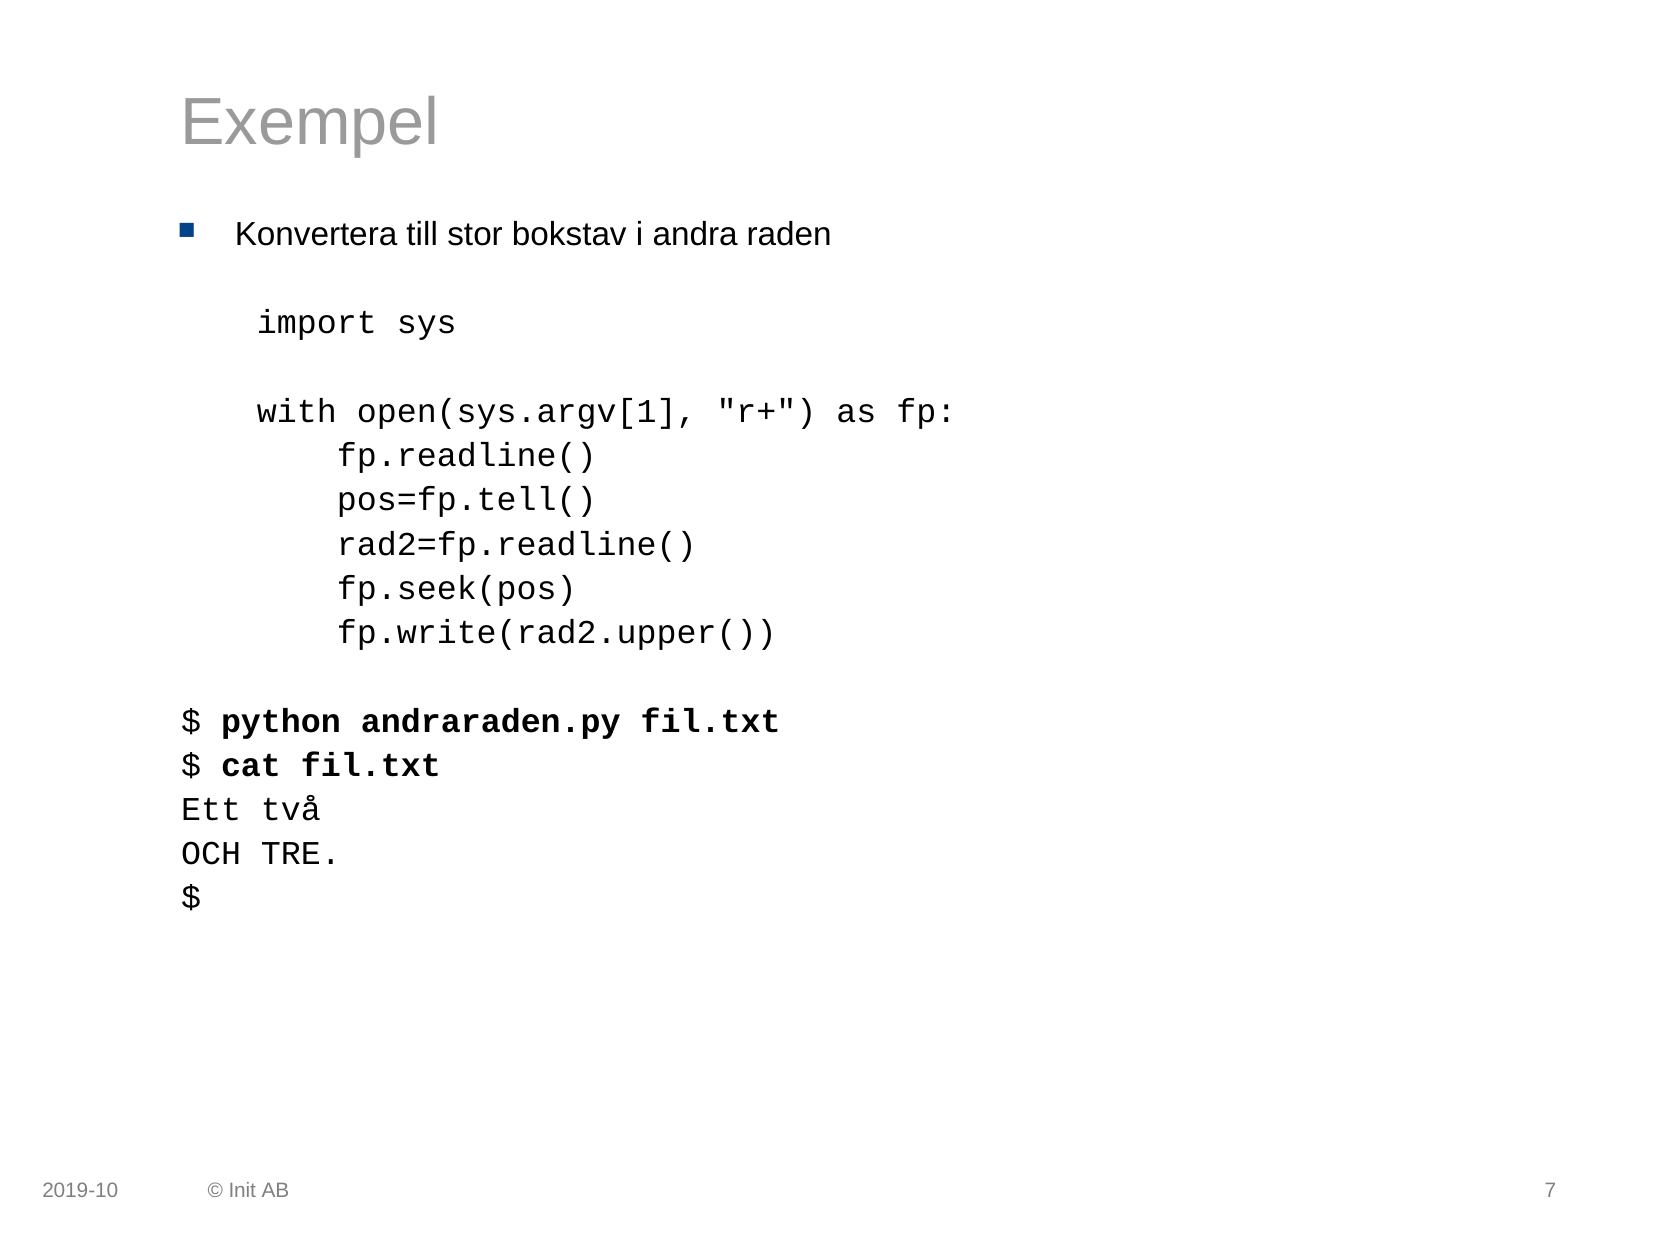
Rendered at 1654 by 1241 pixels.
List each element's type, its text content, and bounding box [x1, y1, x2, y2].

text_box <nummer> [1488, 1143, 1571, 1210]
text_box Konvertera till stor bokstav i andra raden import sys with open(sys.argv[1], "r+") as fp: fp.readline() pos=fp.tell() rad2=fp.readline() fp.seek(pos) fp.write(rad2.upper()) $ python andraraden.py fil.txt $ cat fil.txt Ett två OCH TRE. $ [165, 209, 1489, 1061]
text_box 2019-10 [27, 1143, 166, 1210]
text_box © Init AB [192, 1143, 1461, 1210]
text_box Exempel [165, 0, 1489, 166]
